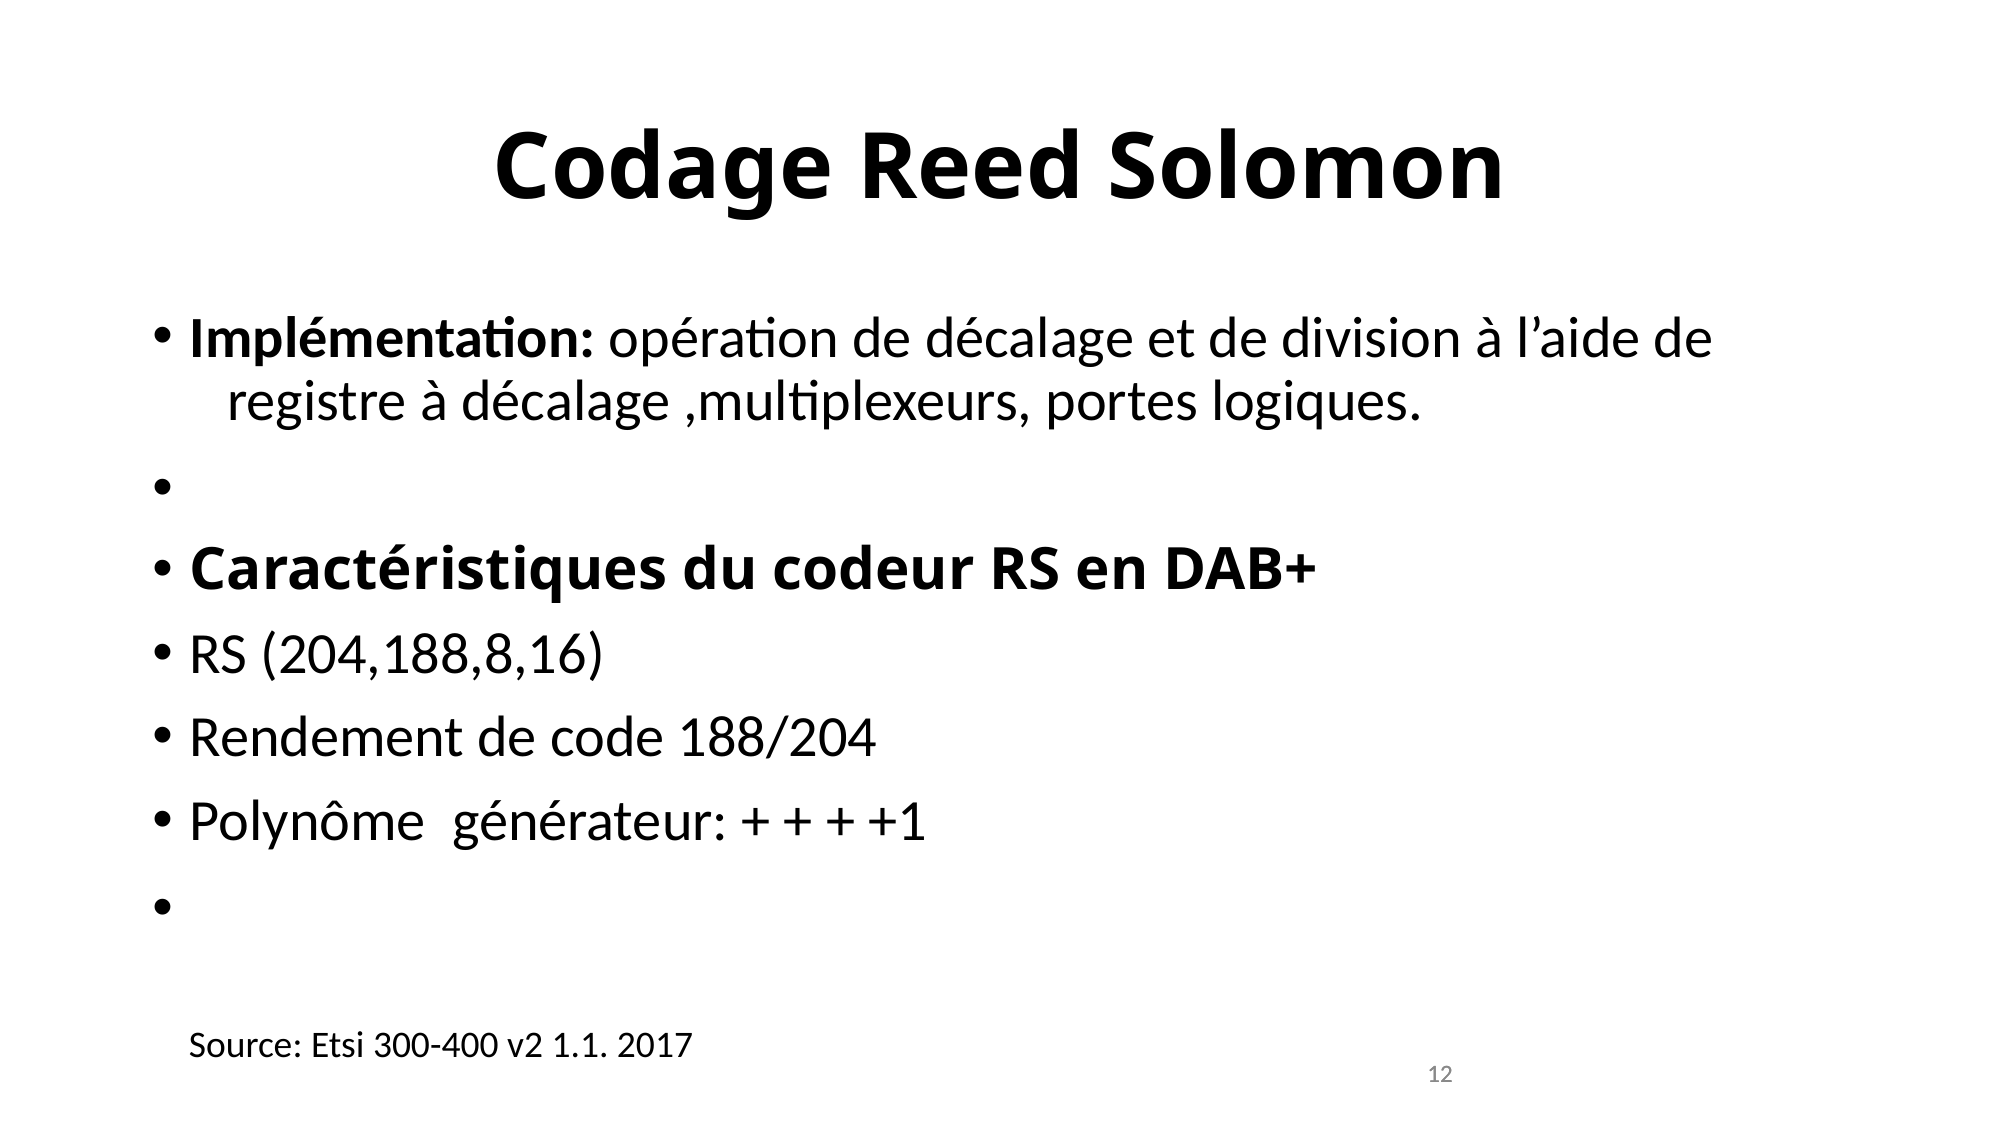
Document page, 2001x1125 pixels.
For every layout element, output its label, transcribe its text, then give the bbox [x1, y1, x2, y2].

title Codage Reed Solomon [137, 59, 1863, 278]
list Implémentation: opération de décalage et de division à l’aide de registre à décalage ,multiplexeurs, portes logiques. Caractéristiques du codeur RS en DAB+ RS (204,188,8,16) Rendement de code 188/204 Polynôme générateur: + + + +1 [137, 299, 1863, 1014]
text_box [1412, 1042, 1863, 1103]
text_box Source: Etsi 300-400 v2 1.1. 2017 [173, 1012, 814, 1074]
